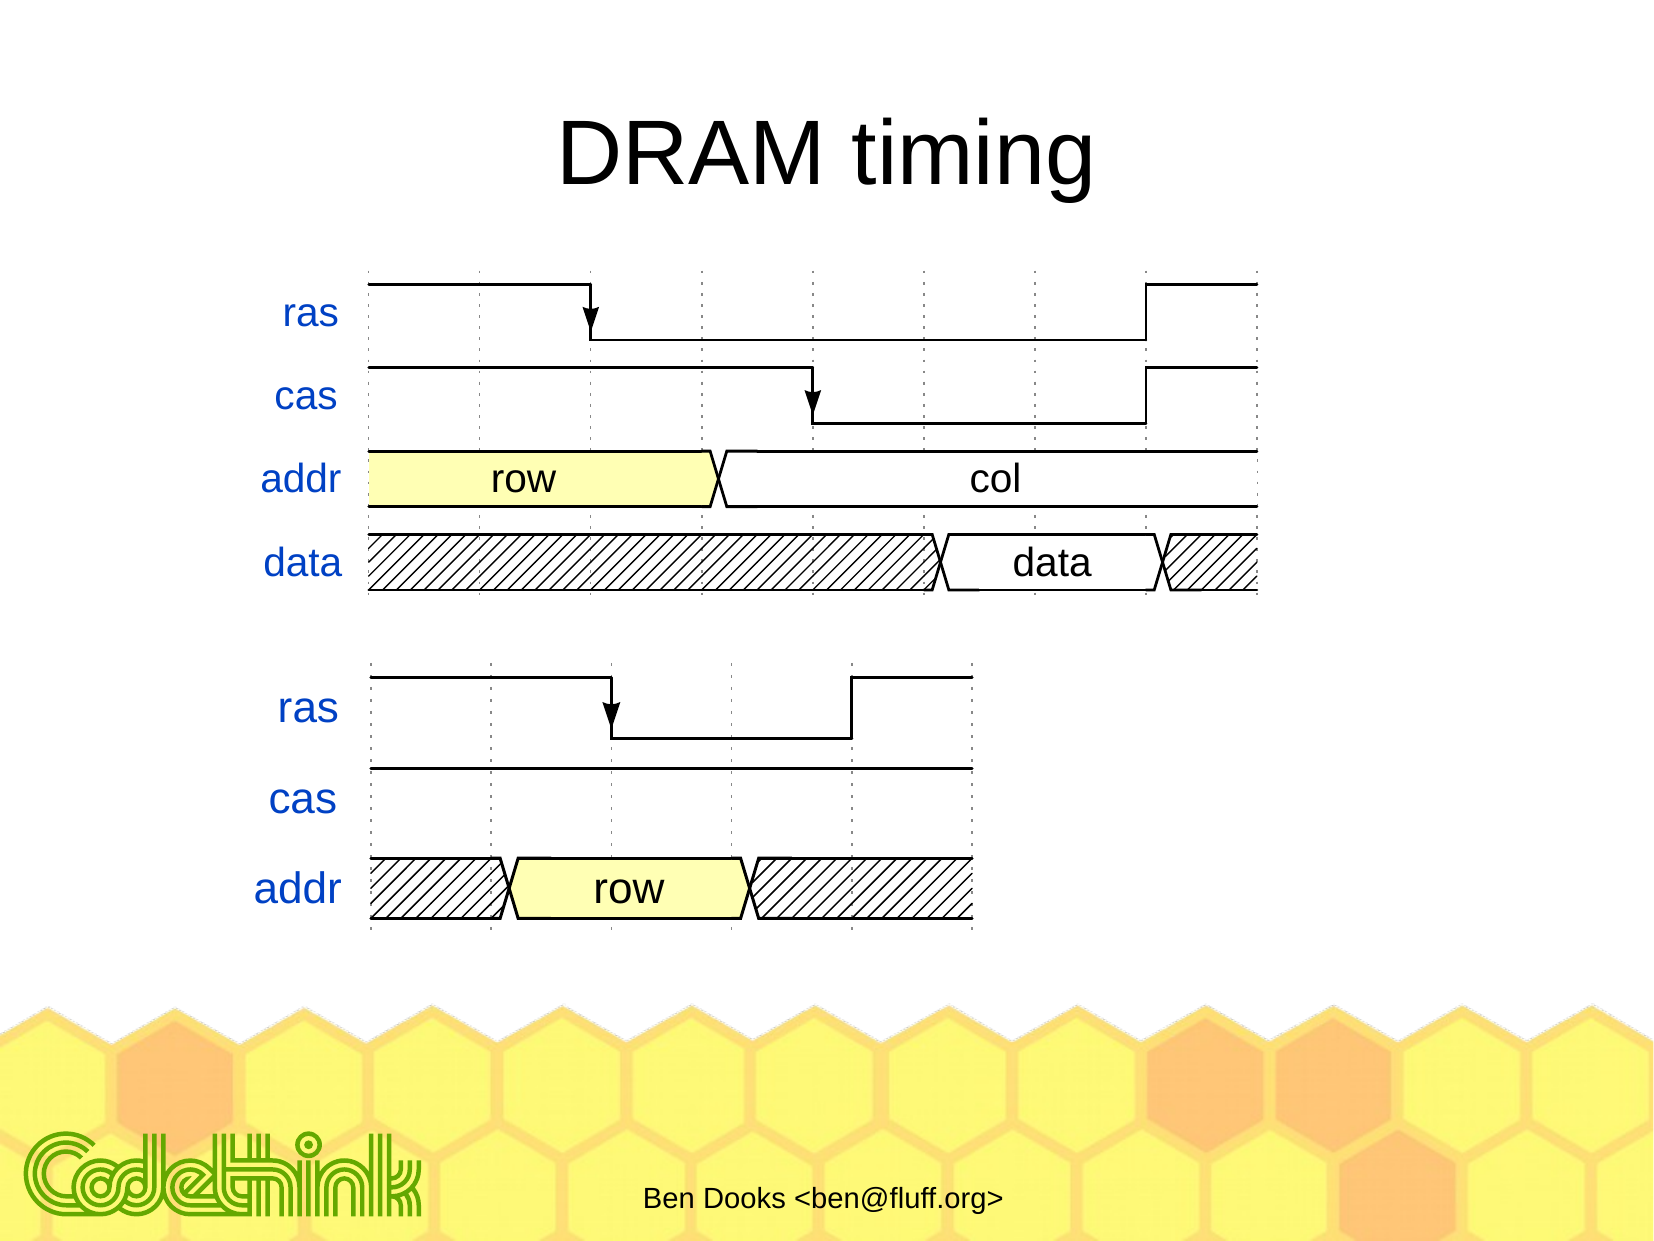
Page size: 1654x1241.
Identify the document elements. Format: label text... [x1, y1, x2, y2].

title DRAM timing [82, 49, 1571, 257]
picture [200, 269, 1312, 603]
picture [0, 1001, 1654, 1241]
picture [188, 661, 1031, 932]
